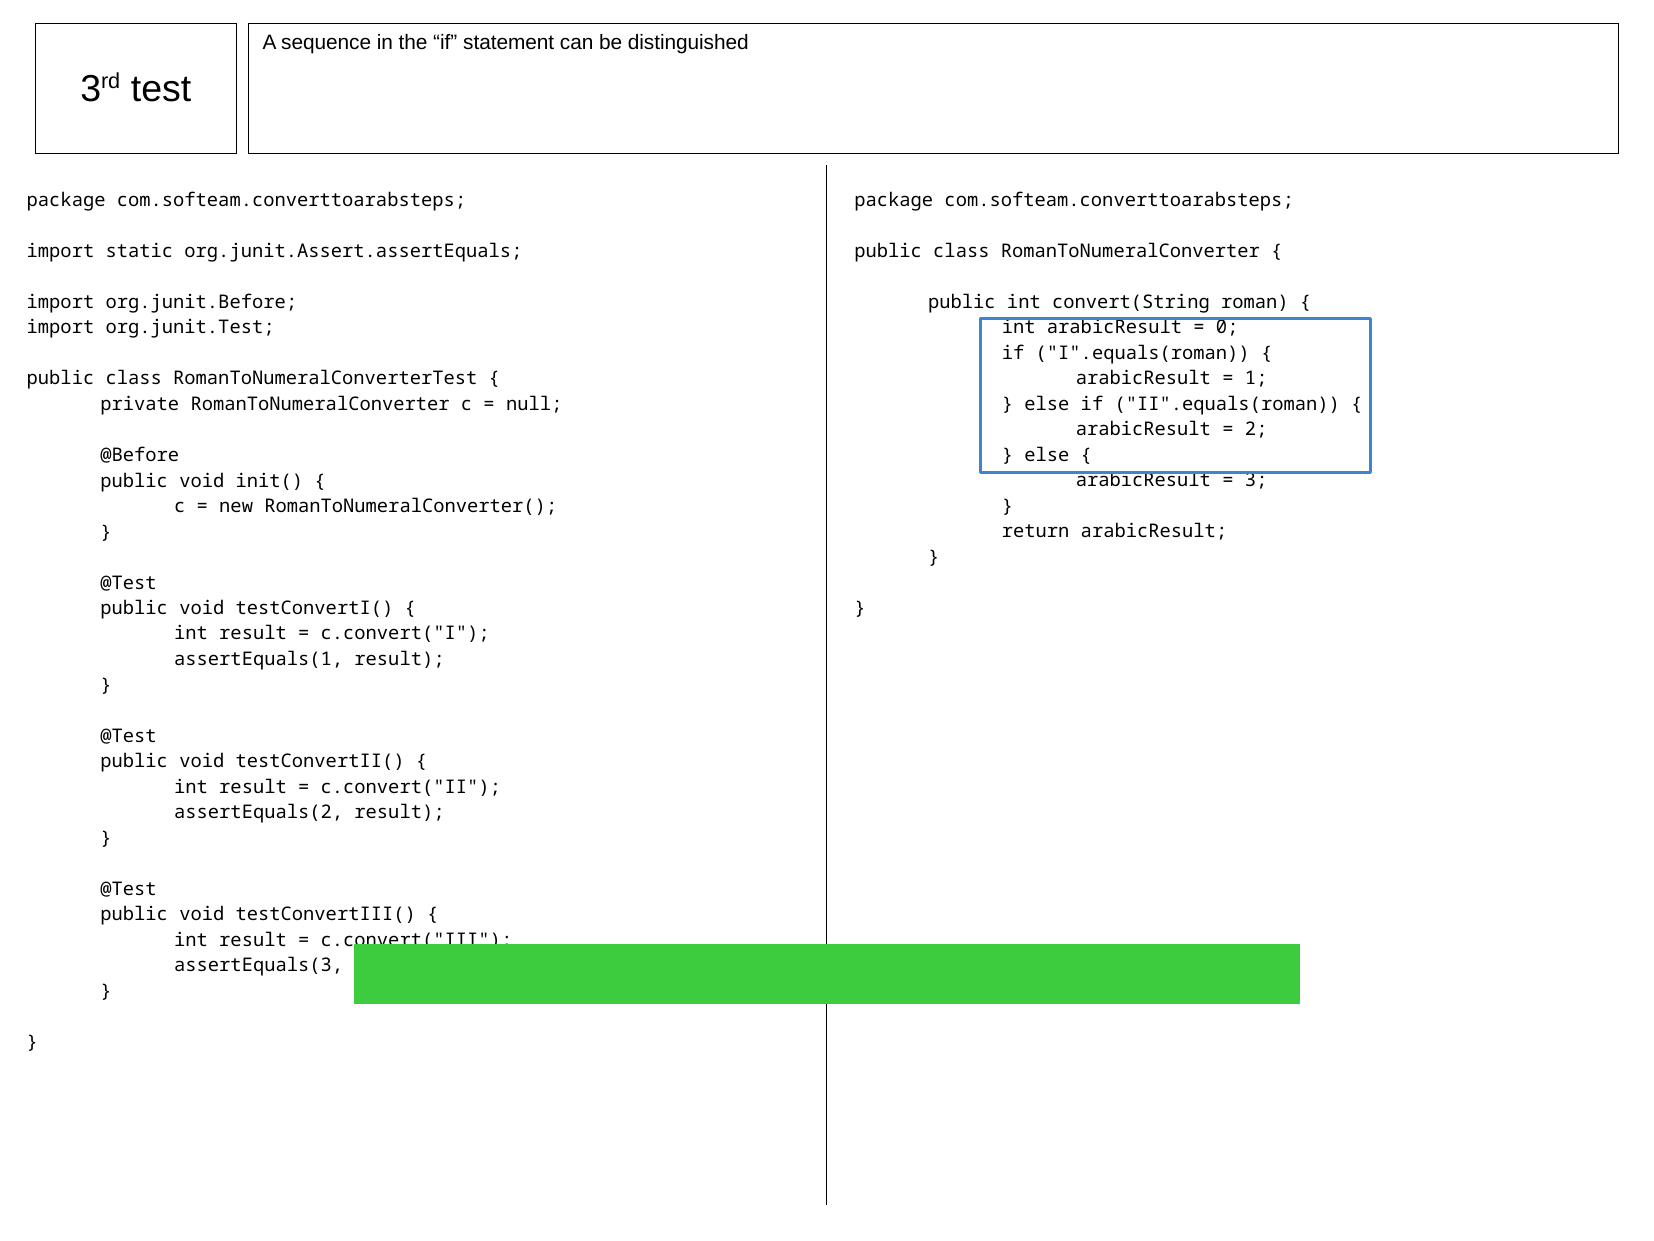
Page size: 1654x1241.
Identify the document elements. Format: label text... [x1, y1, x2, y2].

text_box [354, 944, 1300, 1004]
text_box package com.softeam.converttoarabsteps; import static org.junit.Assert.assertEquals; import org.junit.Before; import org.junit.Test; public class RomanToNumeralConverterTest { private RomanToNumeralConverter c = null; @Before public void init() { c = new RomanToNumeralConverter(); } @Test public void testConvertI() { int result = c.convert("I"); assertEquals(1, result); } @Test public void testConvertII() { int result = c.convert("II"); assertEquals(2, result); } @Test public void testConvertIII() { int result = c.convert("III"); assertEquals(3, result); } } [11, 178, 792, 943]
text_box package com.softeam.converttoarabsteps; public class RomanToNumeralConverter { public int convert(String roman) { int arabicResult = 0; if ("I".equals(roman)) { arabicResult = 1; } else if ("II".equals(roman)) { arabicResult = 2; } else { arabicResult = 3; } return arabicResult; } } [839, 178, 1620, 569]
text_box A sequence in the “if” statement can be distinguished [248, 23, 1619, 154]
text_box 3rd test [35, 23, 237, 154]
